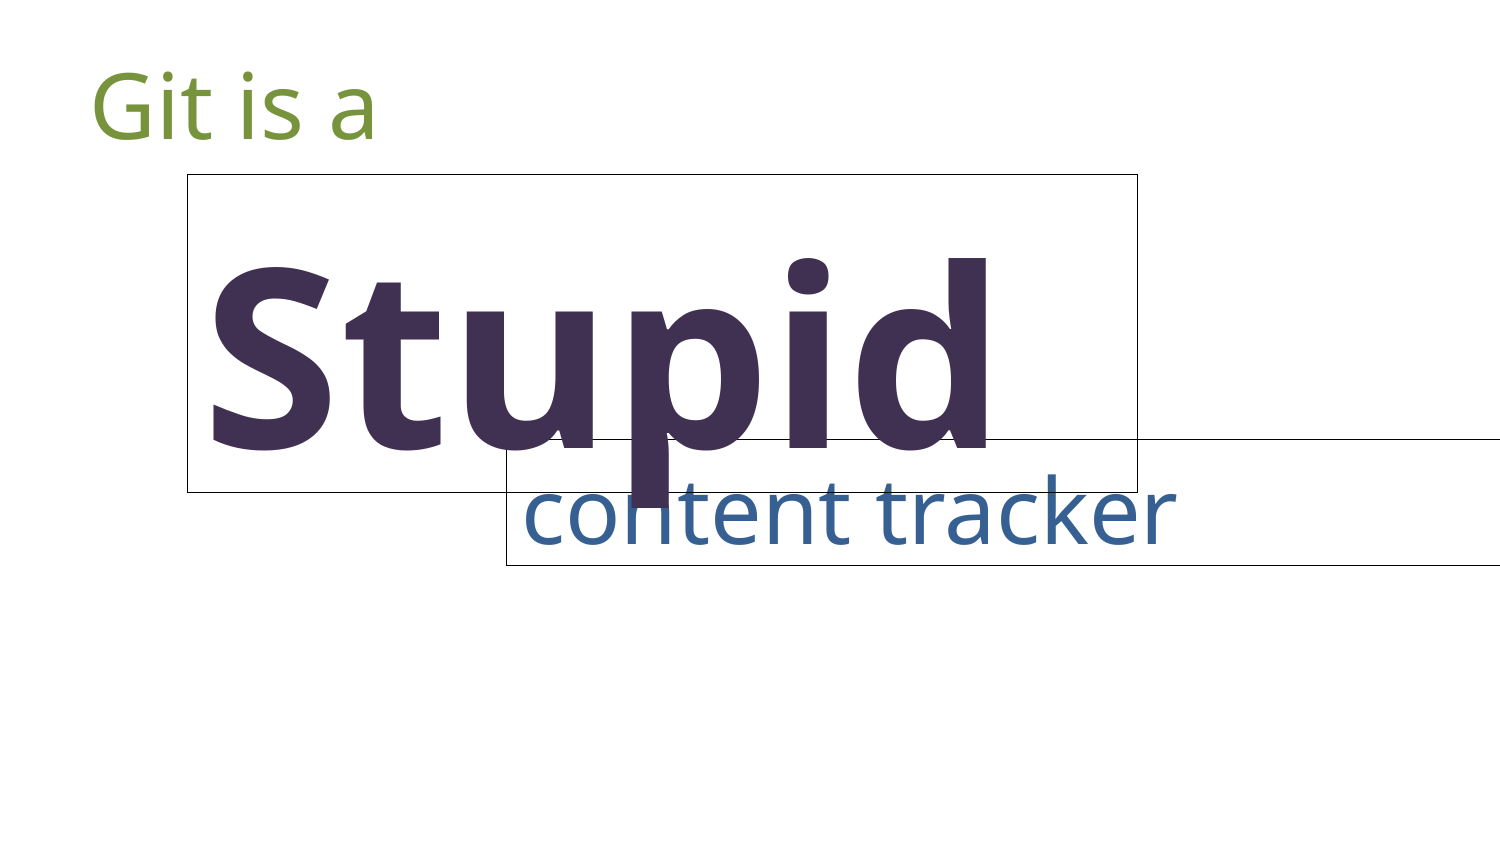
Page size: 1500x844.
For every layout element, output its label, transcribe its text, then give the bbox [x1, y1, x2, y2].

text_box Stupid [187, 174, 1138, 493]
text_box Stupid [669, 339, 721, 420]
text_box content tracker [506, 439, 1500, 566]
title Git is a [75, 33, 1425, 175]
